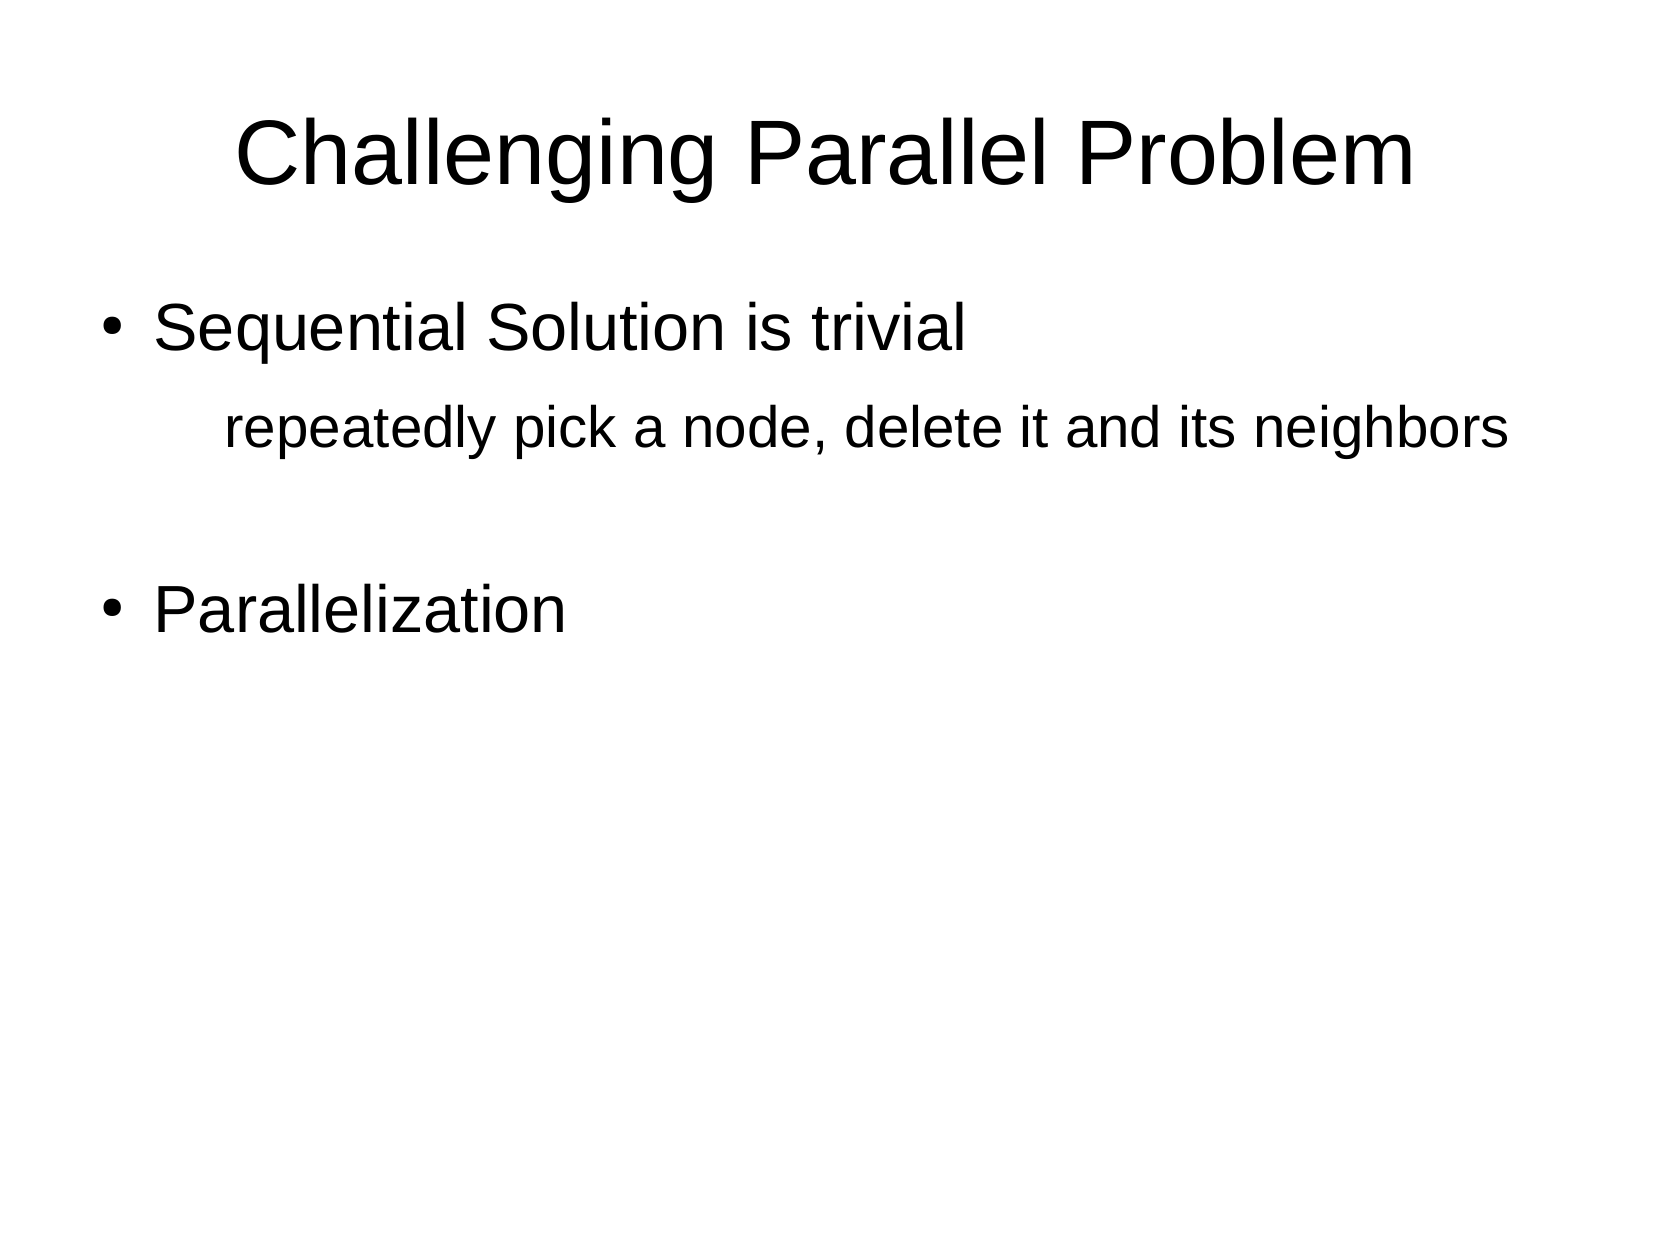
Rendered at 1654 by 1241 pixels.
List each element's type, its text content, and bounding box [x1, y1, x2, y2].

list Sequential Solution is trivial repeatedly pick a node, delete it and its neighbors Parallelization [82, 290, 1538, 1156]
title Challenging Parallel Problem [82, 49, 1571, 257]
